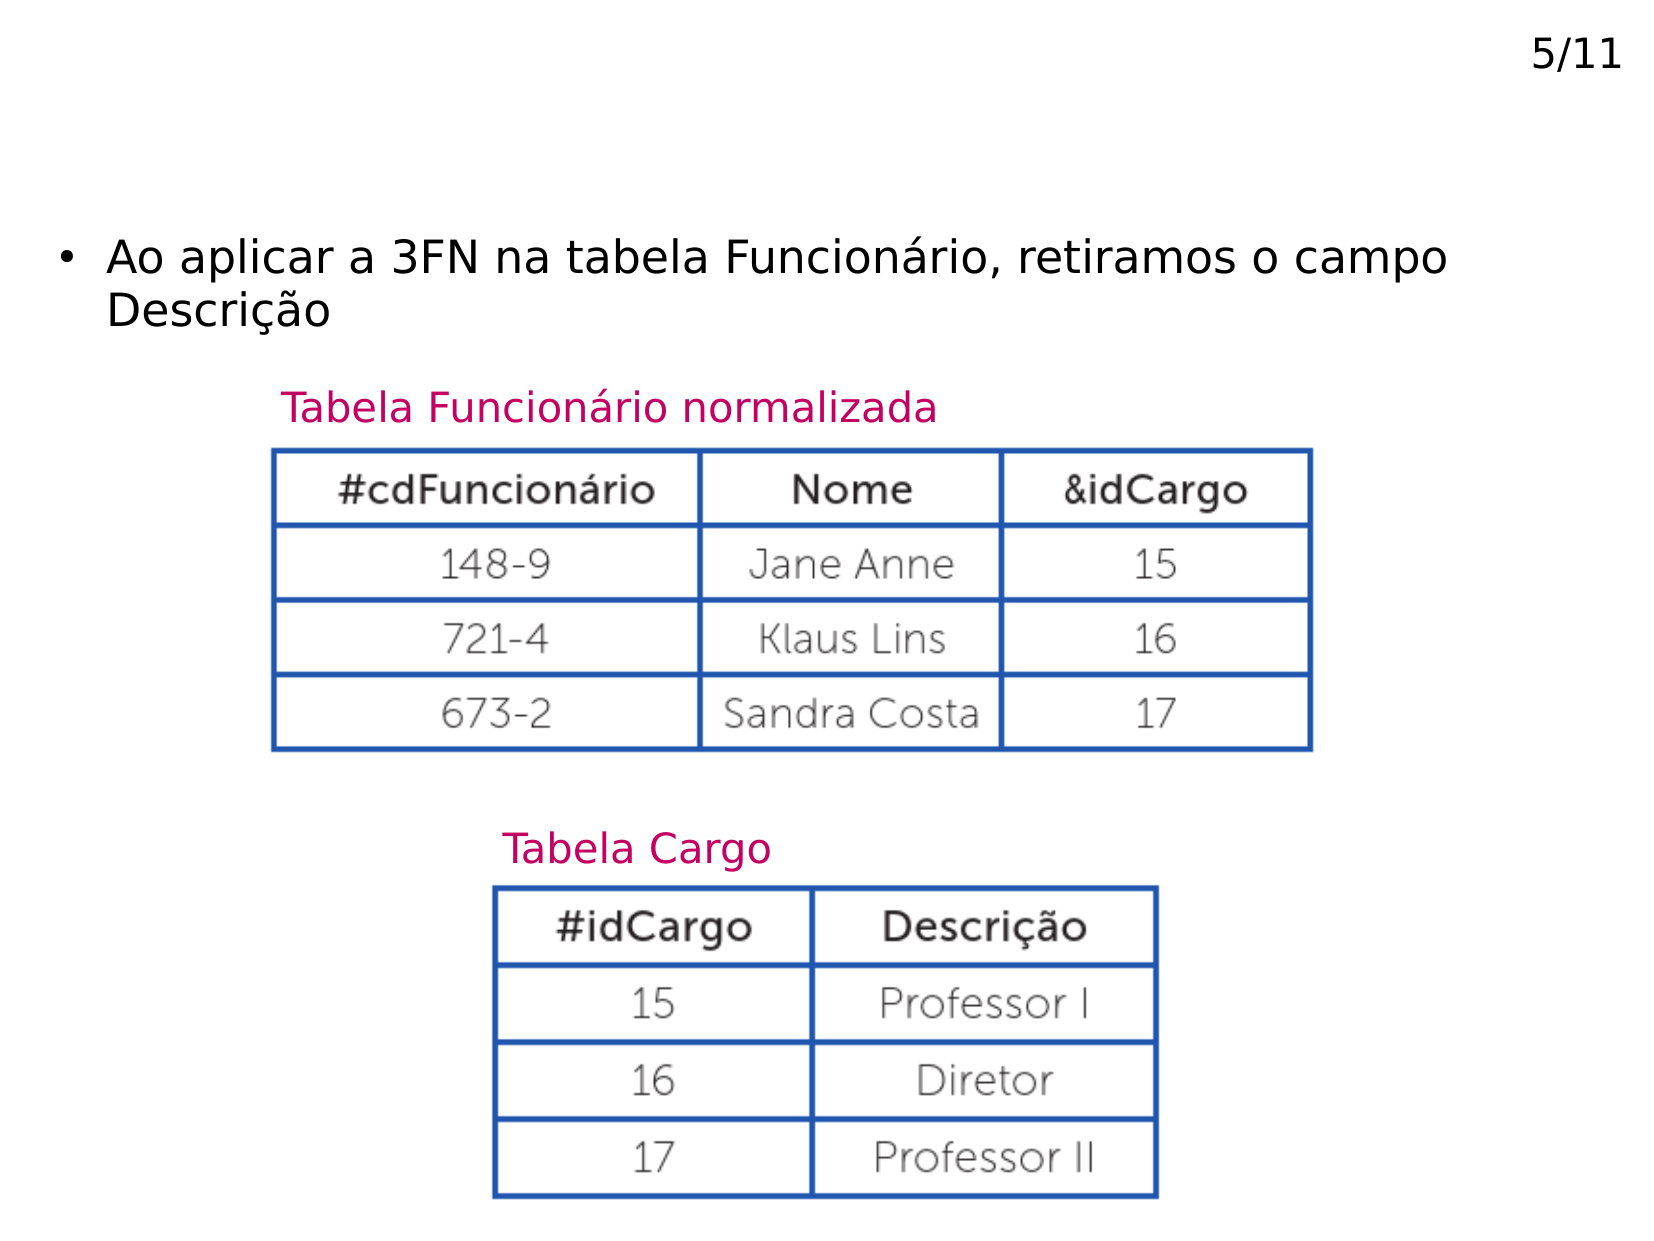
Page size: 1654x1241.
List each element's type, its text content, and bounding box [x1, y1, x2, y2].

text_box Tabela Cargo [487, 817, 788, 881]
picture [266, 439, 1321, 758]
picture [487, 880, 1169, 1211]
text_box Tabela Funcionário normalizada [266, 376, 955, 440]
list Ao aplicar a 3FN na tabela Funcionário, retiramos o campo Descrição [59, 231, 1625, 1211]
